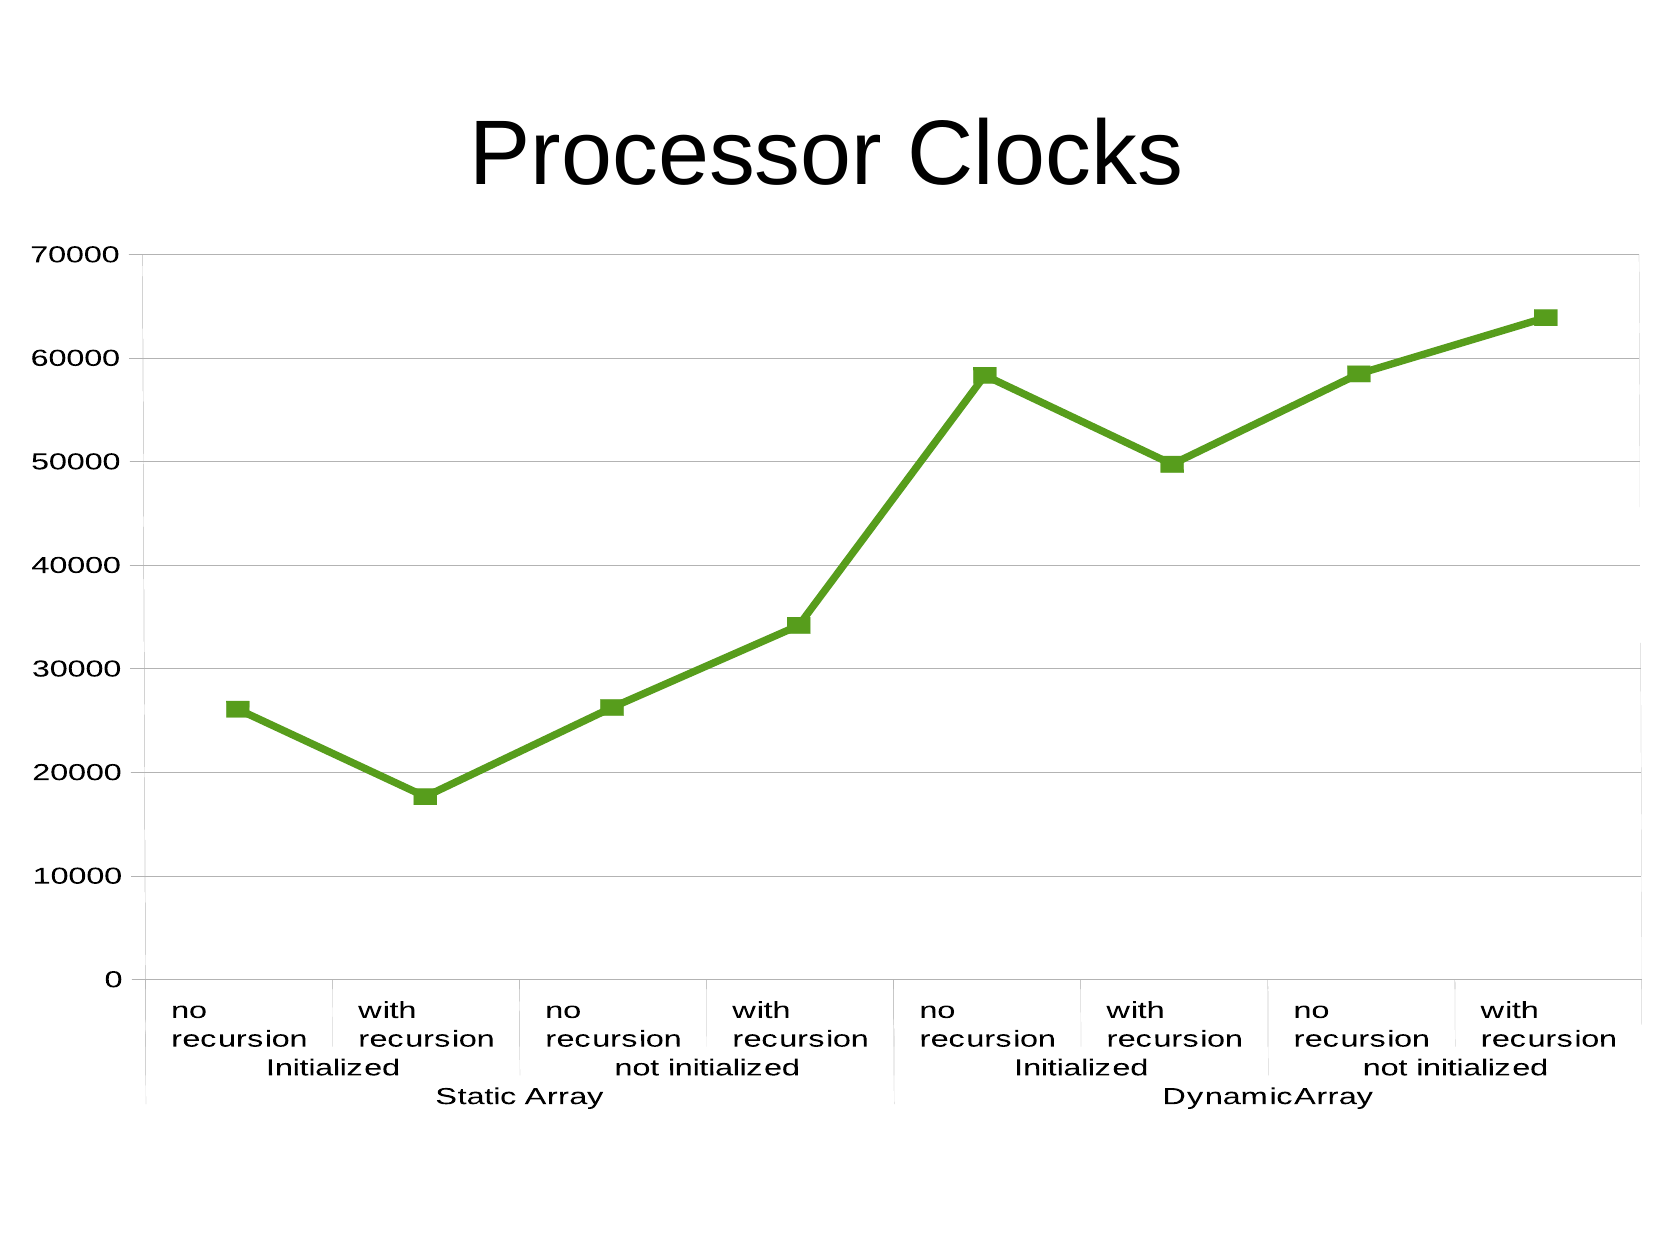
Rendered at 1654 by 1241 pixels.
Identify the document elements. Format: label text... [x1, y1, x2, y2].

picture [30, 240, 1643, 1126]
title Processor Clocks [82, 49, 1571, 240]
